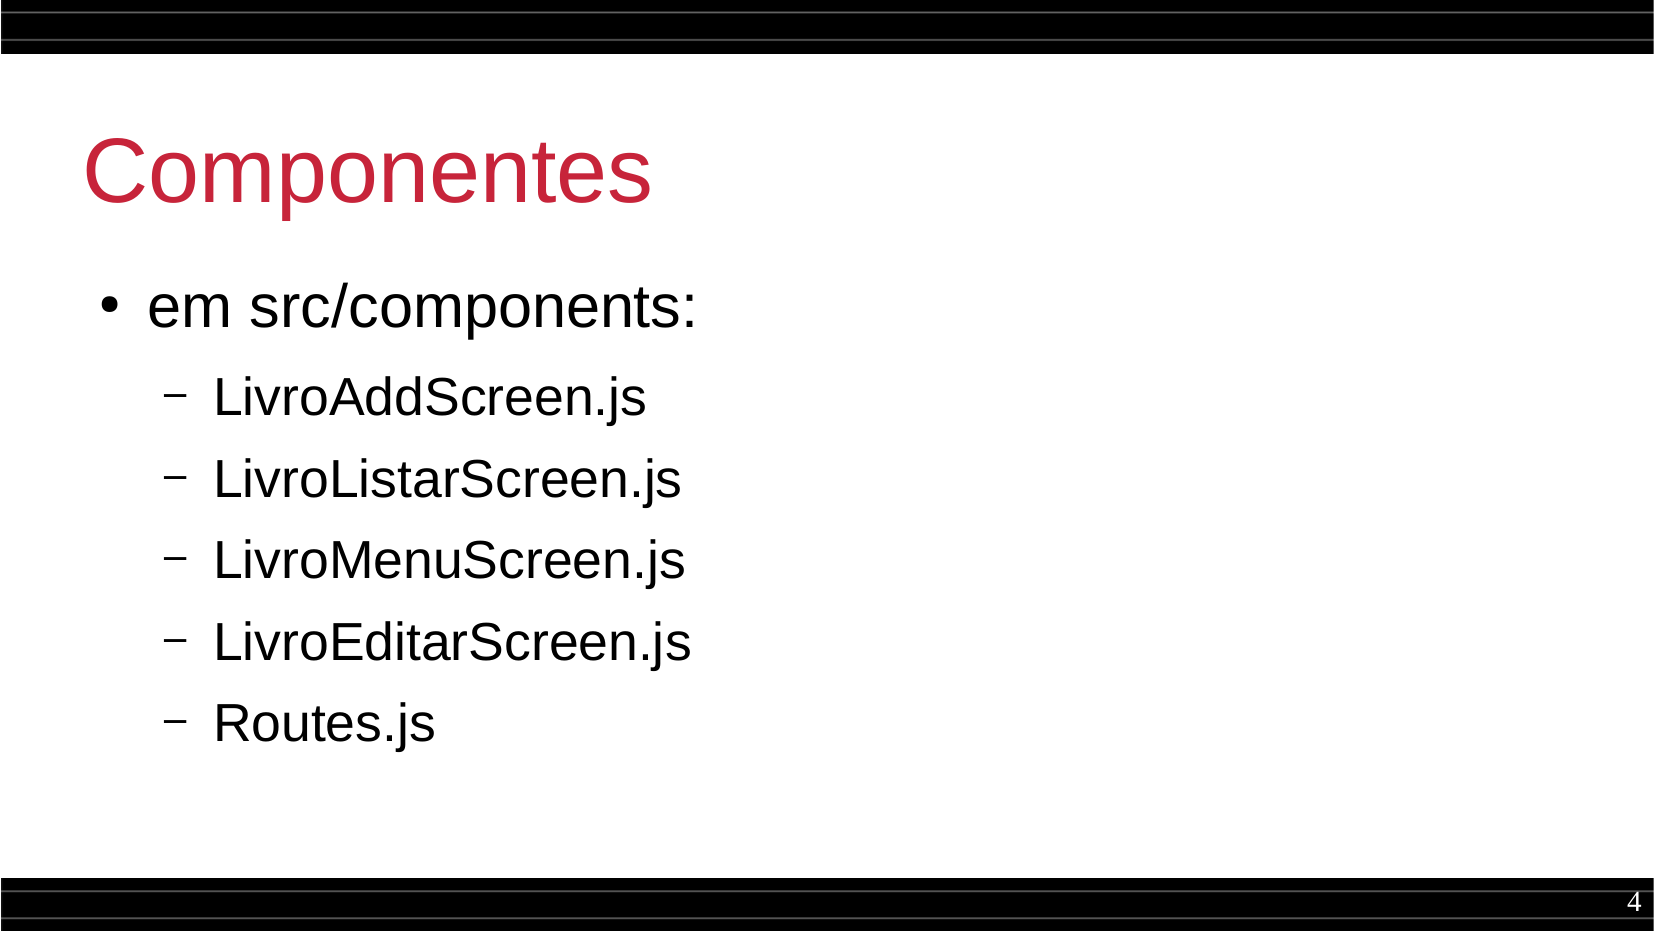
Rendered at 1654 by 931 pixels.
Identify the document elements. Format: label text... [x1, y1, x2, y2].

picture [1, 878, 1654, 931]
title Componentes [82, 92, 1571, 249]
list em src/components: LivroAddScreen.js LivroListarScreen.js LivroMenuScreen.js LivroEditarScreen.js Routes.js [82, 271, 1571, 758]
picture [1, 0, 1654, 54]
